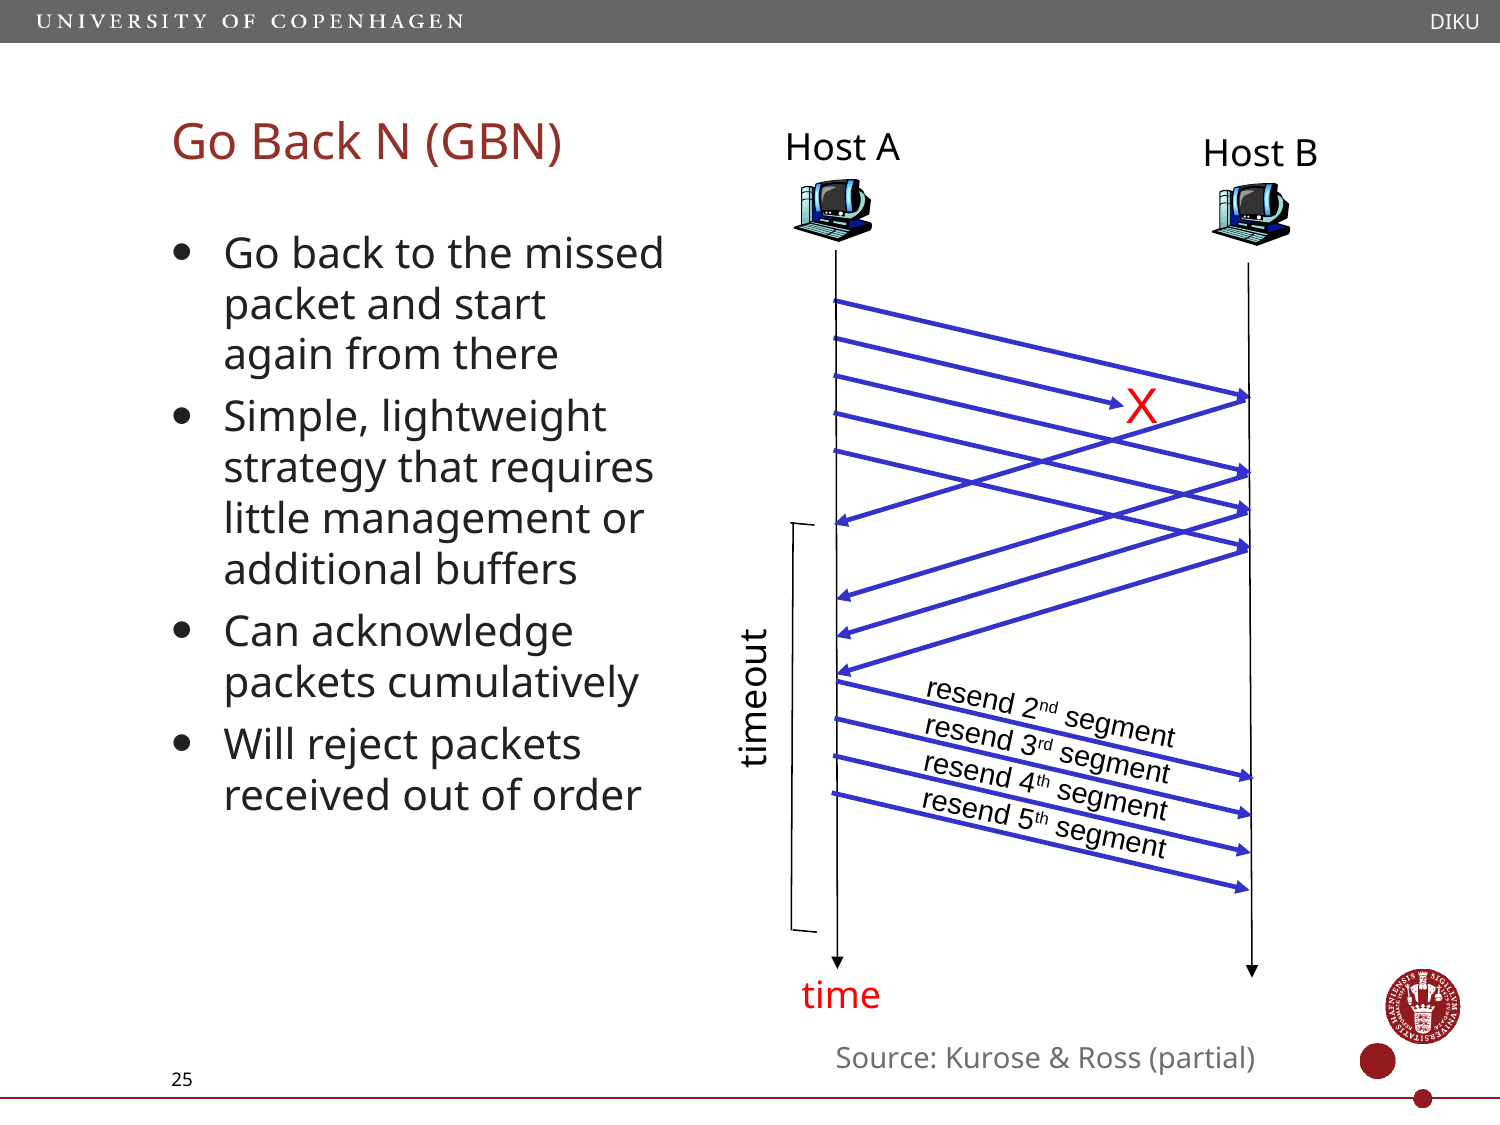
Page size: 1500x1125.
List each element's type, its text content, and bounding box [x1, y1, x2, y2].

text_box X [1110, 365, 1157, 442]
text_box <number> [171, 1067, 522, 1092]
text_box Host A [769, 115, 916, 176]
text_box DIKU [469, 0, 1495, 43]
text_box time [786, 962, 897, 1024]
picture [1211, 182, 1292, 246]
text_box Source: Kurose & Ross (partial) [820, 1031, 1341, 1083]
text_box timeout [720, 614, 782, 784]
text_box resend 3rd segment [906, 694, 1243, 798]
picture [0, 910, 1500, 1122]
text_box resend 5th segment [903, 768, 1240, 887]
list Go back to the missed packet and start again from there Simple, lightweight strategy that requires little management or additional buffers Can acknowledge packets cumulatively Will reject packets received out of order [171, 225, 668, 900]
picture [793, 178, 874, 242]
title Go Back N (GBN) [171, 75, 1329, 171]
text_box Host B [1187, 121, 1334, 182]
text_box resend 4th segment [905, 731, 1242, 836]
text_box resend 2nd segment [907, 656, 1245, 761]
